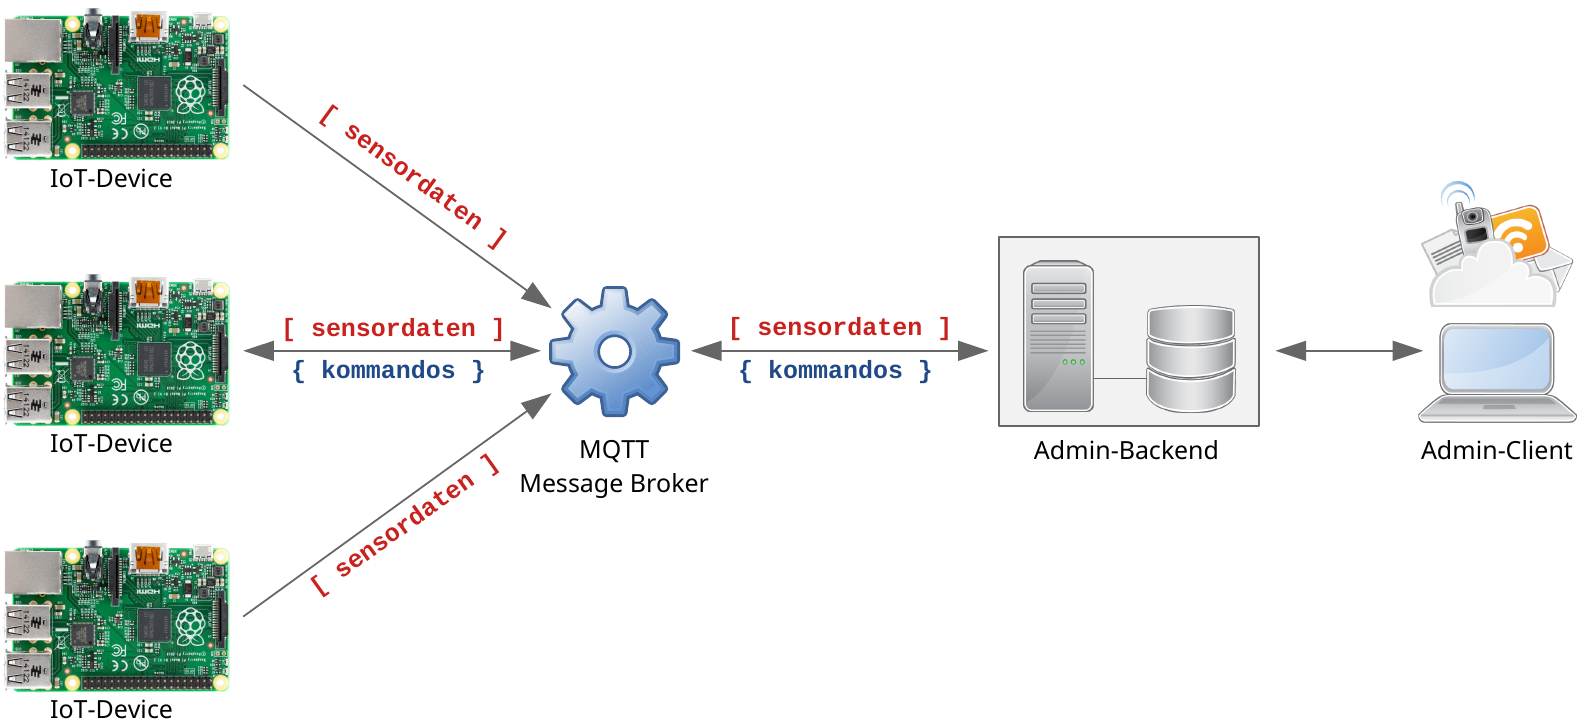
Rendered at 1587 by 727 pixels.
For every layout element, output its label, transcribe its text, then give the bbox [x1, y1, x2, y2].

text_box { kommandos } [723, 350, 978, 394]
text_box { kommandos } [276, 350, 532, 394]
picture [0, 538, 233, 695]
text_box Admin-Client [1407, 425, 1587, 474]
text_box [ sensordaten ] [266, 308, 521, 352]
text_box MQTT Message Broker [485, 424, 743, 500]
text_box [ sensordaten ] [288, 434, 521, 618]
text_box IoT-Device [49, 429, 183, 468]
picture [1146, 305, 1236, 413]
text_box [999, 236, 1260, 426]
text_box IoT-Device [49, 163, 183, 203]
text_box IoT-Device [49, 695, 183, 727]
text_box Admin-Backend [999, 425, 1255, 501]
picture [530, 267, 698, 424]
picture [1421, 181, 1577, 307]
text_box [ sensordaten ] [712, 307, 968, 350]
picture [1411, 316, 1584, 425]
text_box [ sensordaten ] [297, 85, 529, 271]
picture [1023, 260, 1094, 412]
picture [0, 6, 233, 163]
picture [0, 272, 233, 429]
